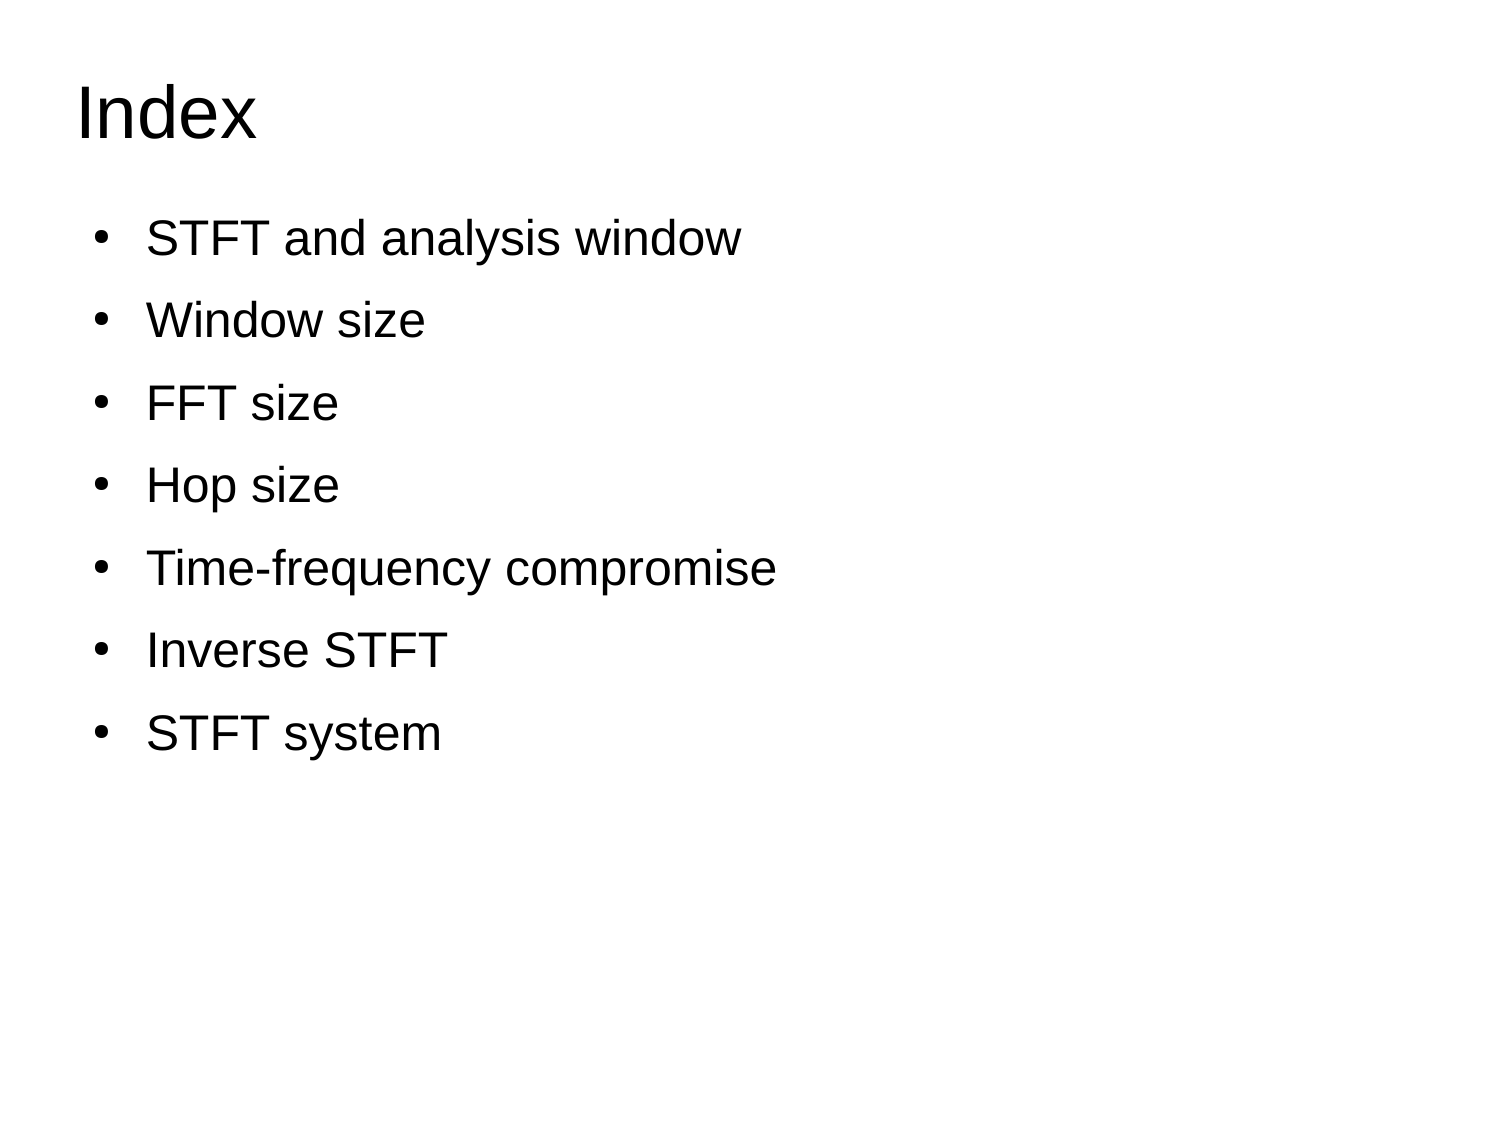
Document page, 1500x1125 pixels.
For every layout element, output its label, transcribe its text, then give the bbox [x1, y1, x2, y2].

list STFT and analysis window Window size FFT size Hop size Time-frequency compromise Inverse STFT STFT system [75, 210, 1425, 997]
title Index [75, 44, 1425, 180]
